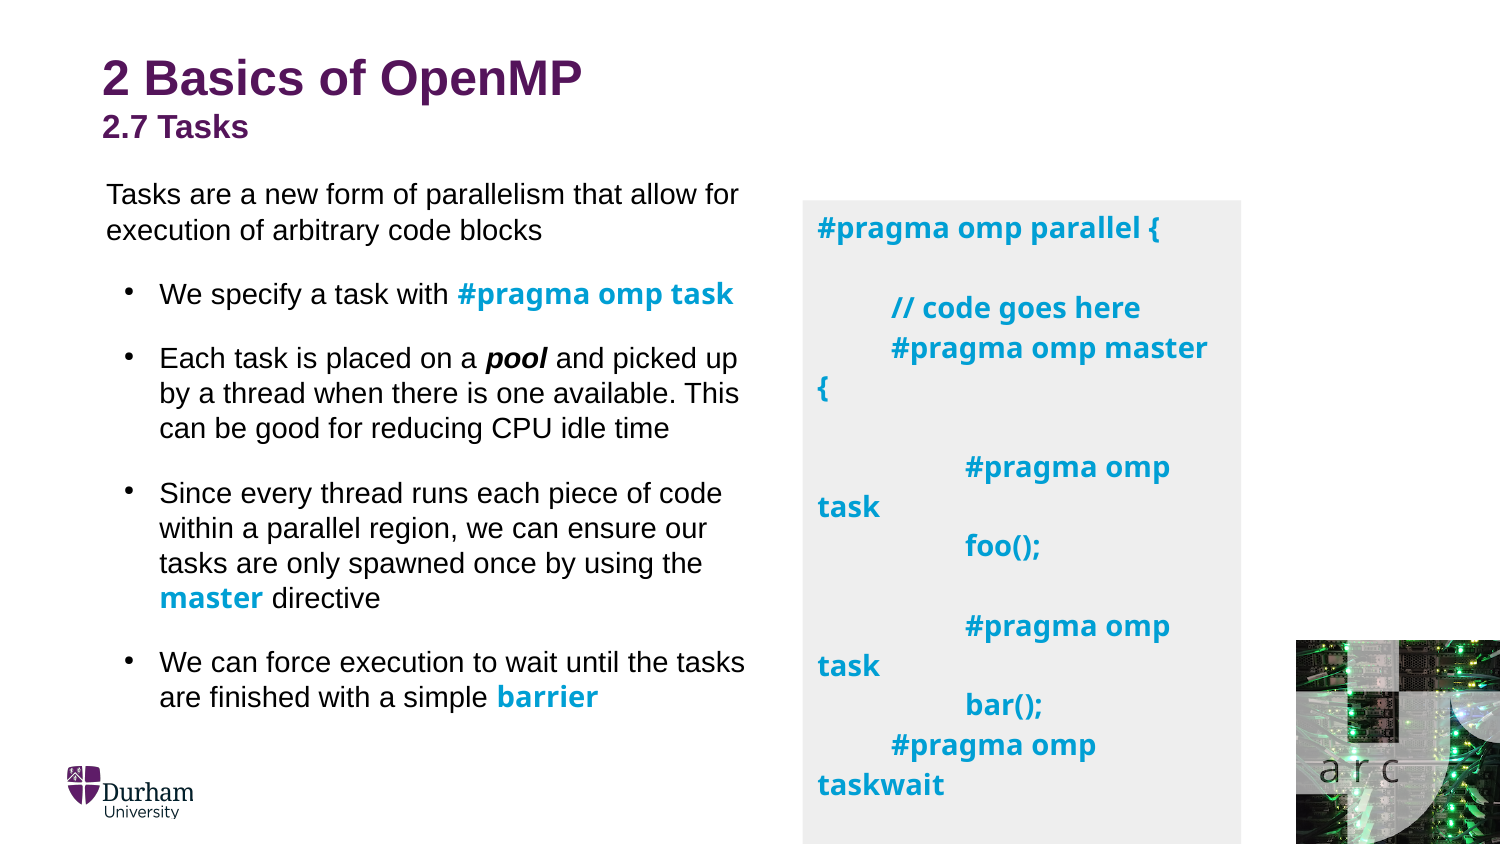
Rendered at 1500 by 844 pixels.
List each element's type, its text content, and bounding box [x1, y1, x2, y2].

text_box #pragma omp parallel { // code goes here #pragma omp master { #pragma omp task foo(); #pragma omp task bar(); #pragma omp taskwait } } [802, 200, 1242, 708]
title 2 Basics of OpenMP 2.7 Tasks [101, 45, 1371, 154]
picture [67, 766, 193, 819]
picture [1296, 640, 1500, 844]
list Tasks are a new form of parallelism that allow for execution of arbitrary code blocks We specify a task with #pragma omp task Each task is placed on a pool and picked up by a thread when there is one available. This can be good for reducing CPU idle time Since every thread runs each piece of code within a parallel region, we can ensure our tasks are only spawned once by using the master directive We can force execution to wait until the tasks are finished with a simple barrier [106, 175, 759, 514]
